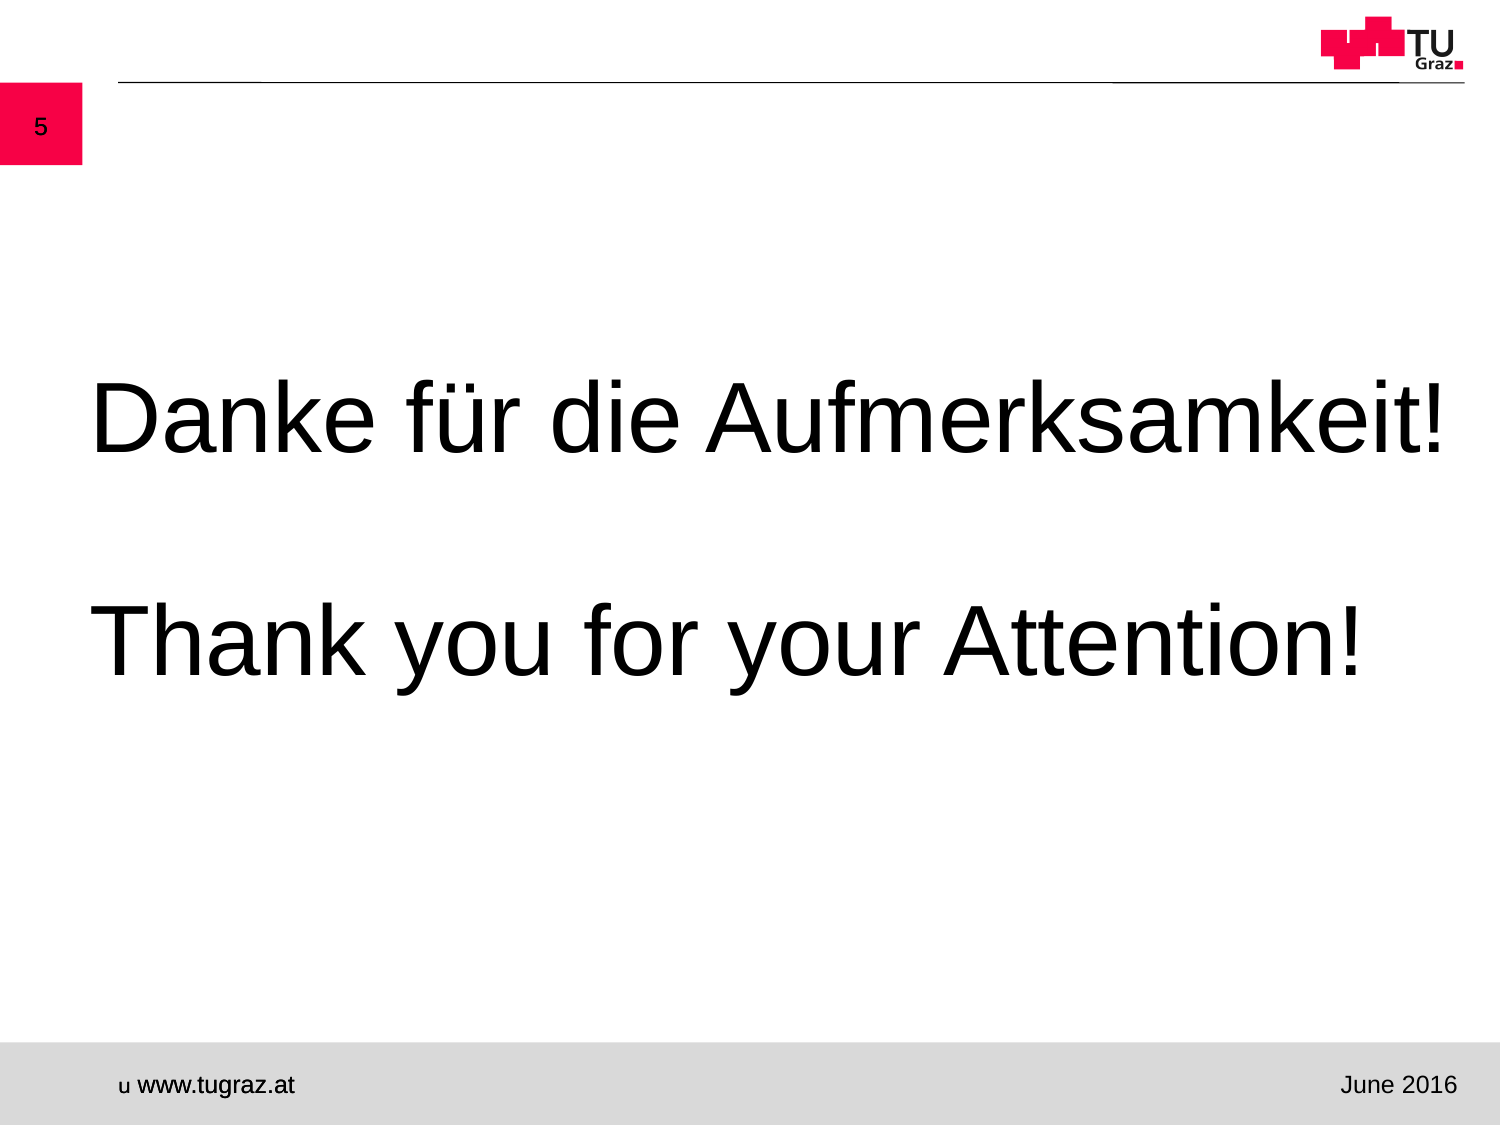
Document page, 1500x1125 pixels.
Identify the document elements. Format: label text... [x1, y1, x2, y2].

picture [1318, 12, 1466, 73]
text_box Danke für die Aufmerksamkeit! Thank you for your Attention! [74, 354, 1465, 705]
